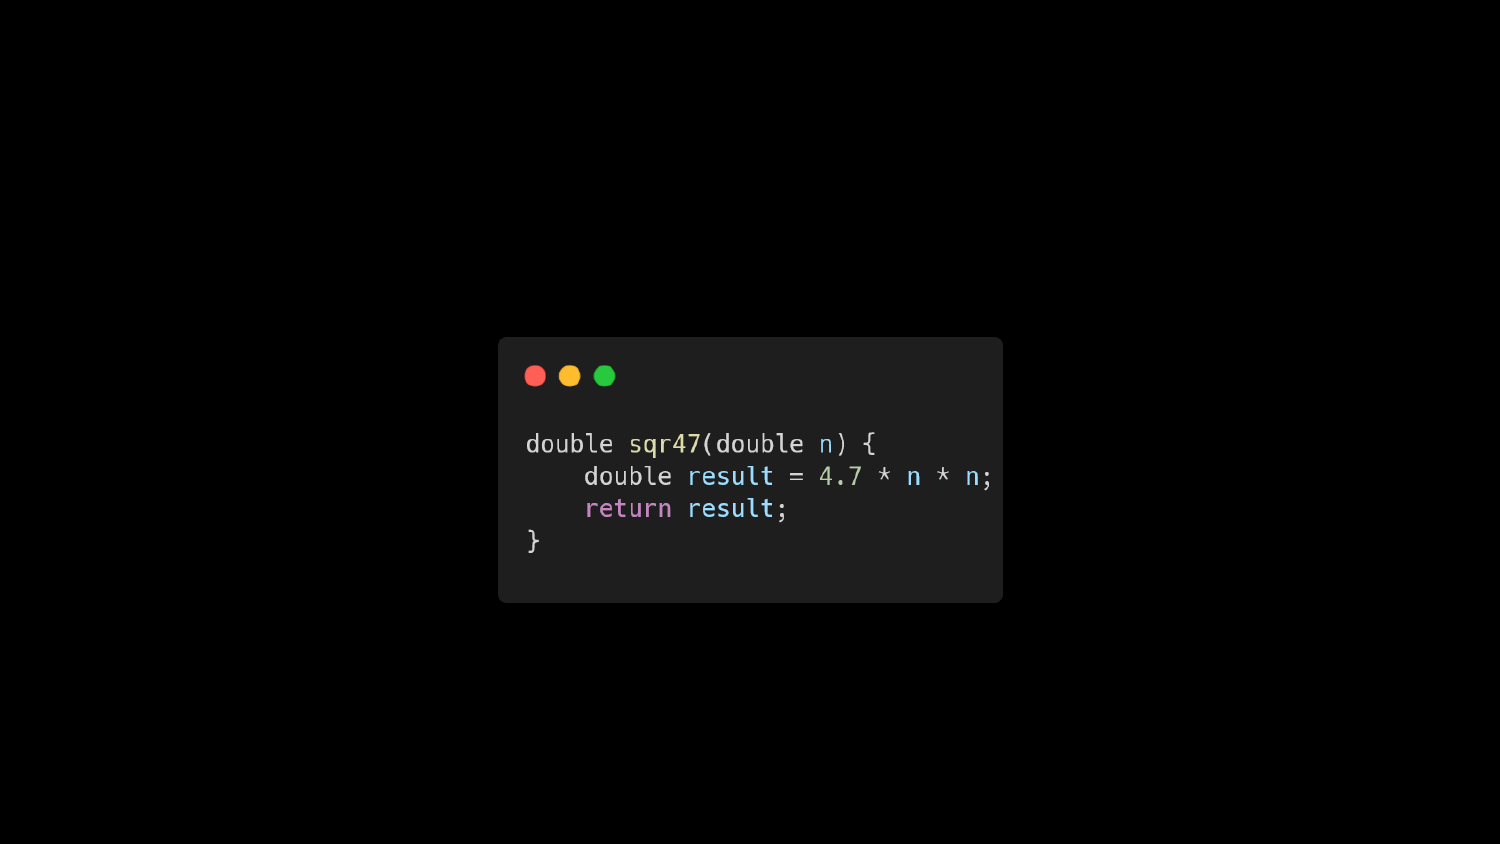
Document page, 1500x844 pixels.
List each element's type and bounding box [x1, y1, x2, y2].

picture [400, 239, 1100, 700]
